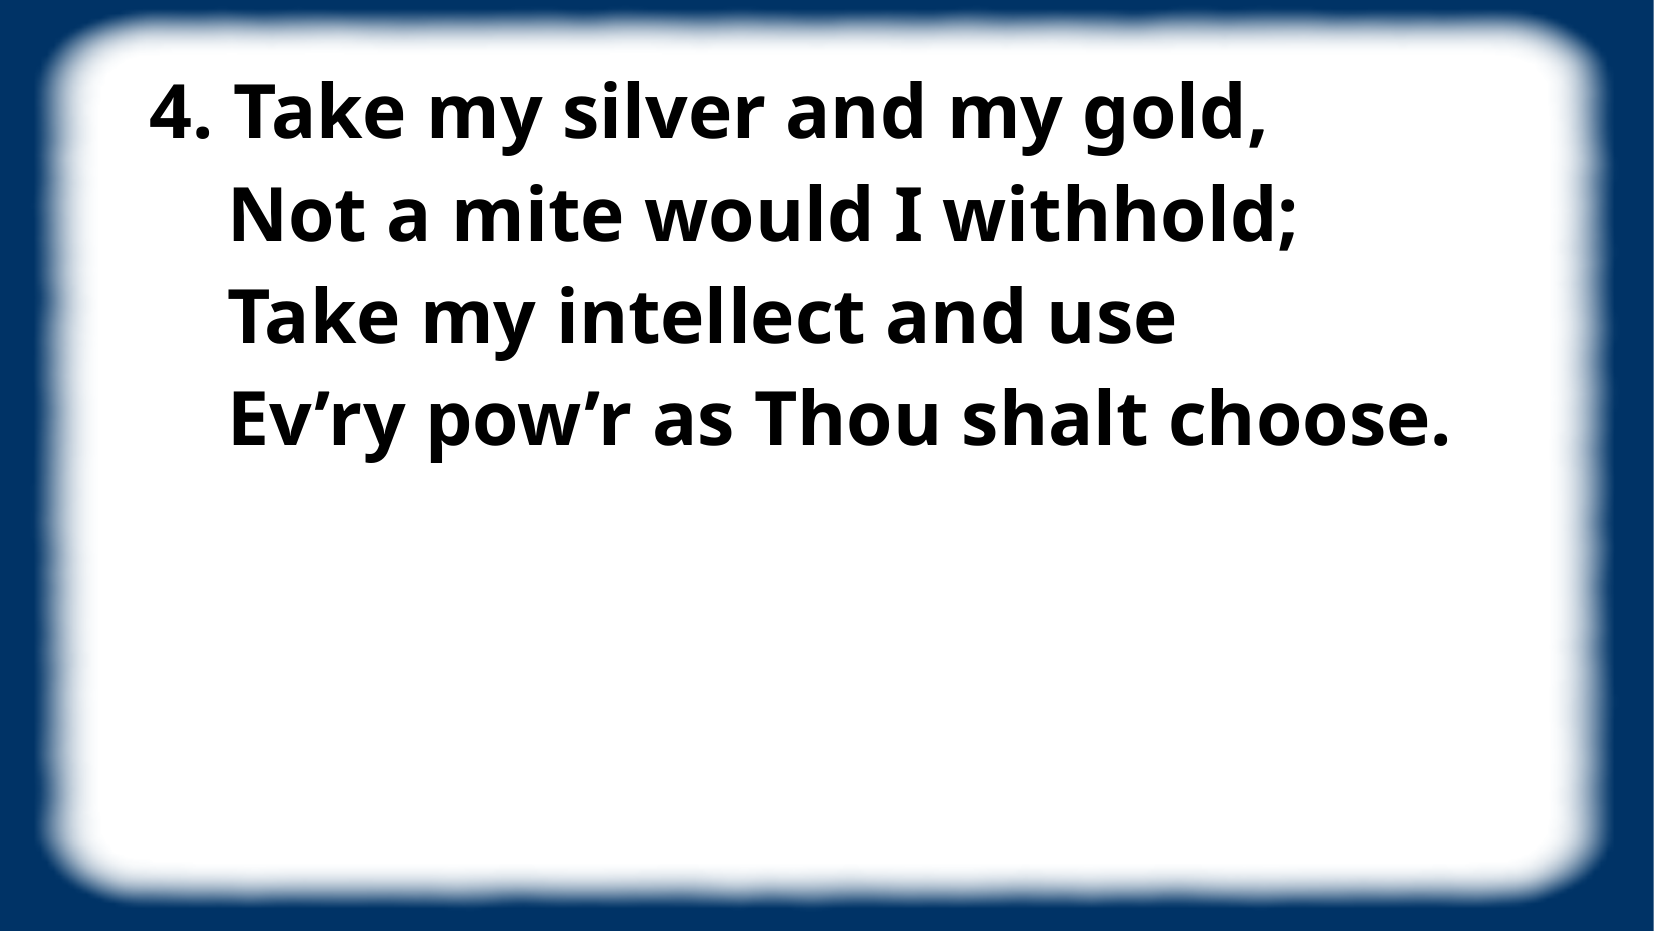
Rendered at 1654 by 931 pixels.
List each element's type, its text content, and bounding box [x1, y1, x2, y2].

picture [0, 0, 1654, 931]
text_box 4. Take my silver and my gold, Not a mite would I withhold; Take my intellect and use Ev’ry pow’r as Thou shalt choose. [135, 51, 1546, 566]
